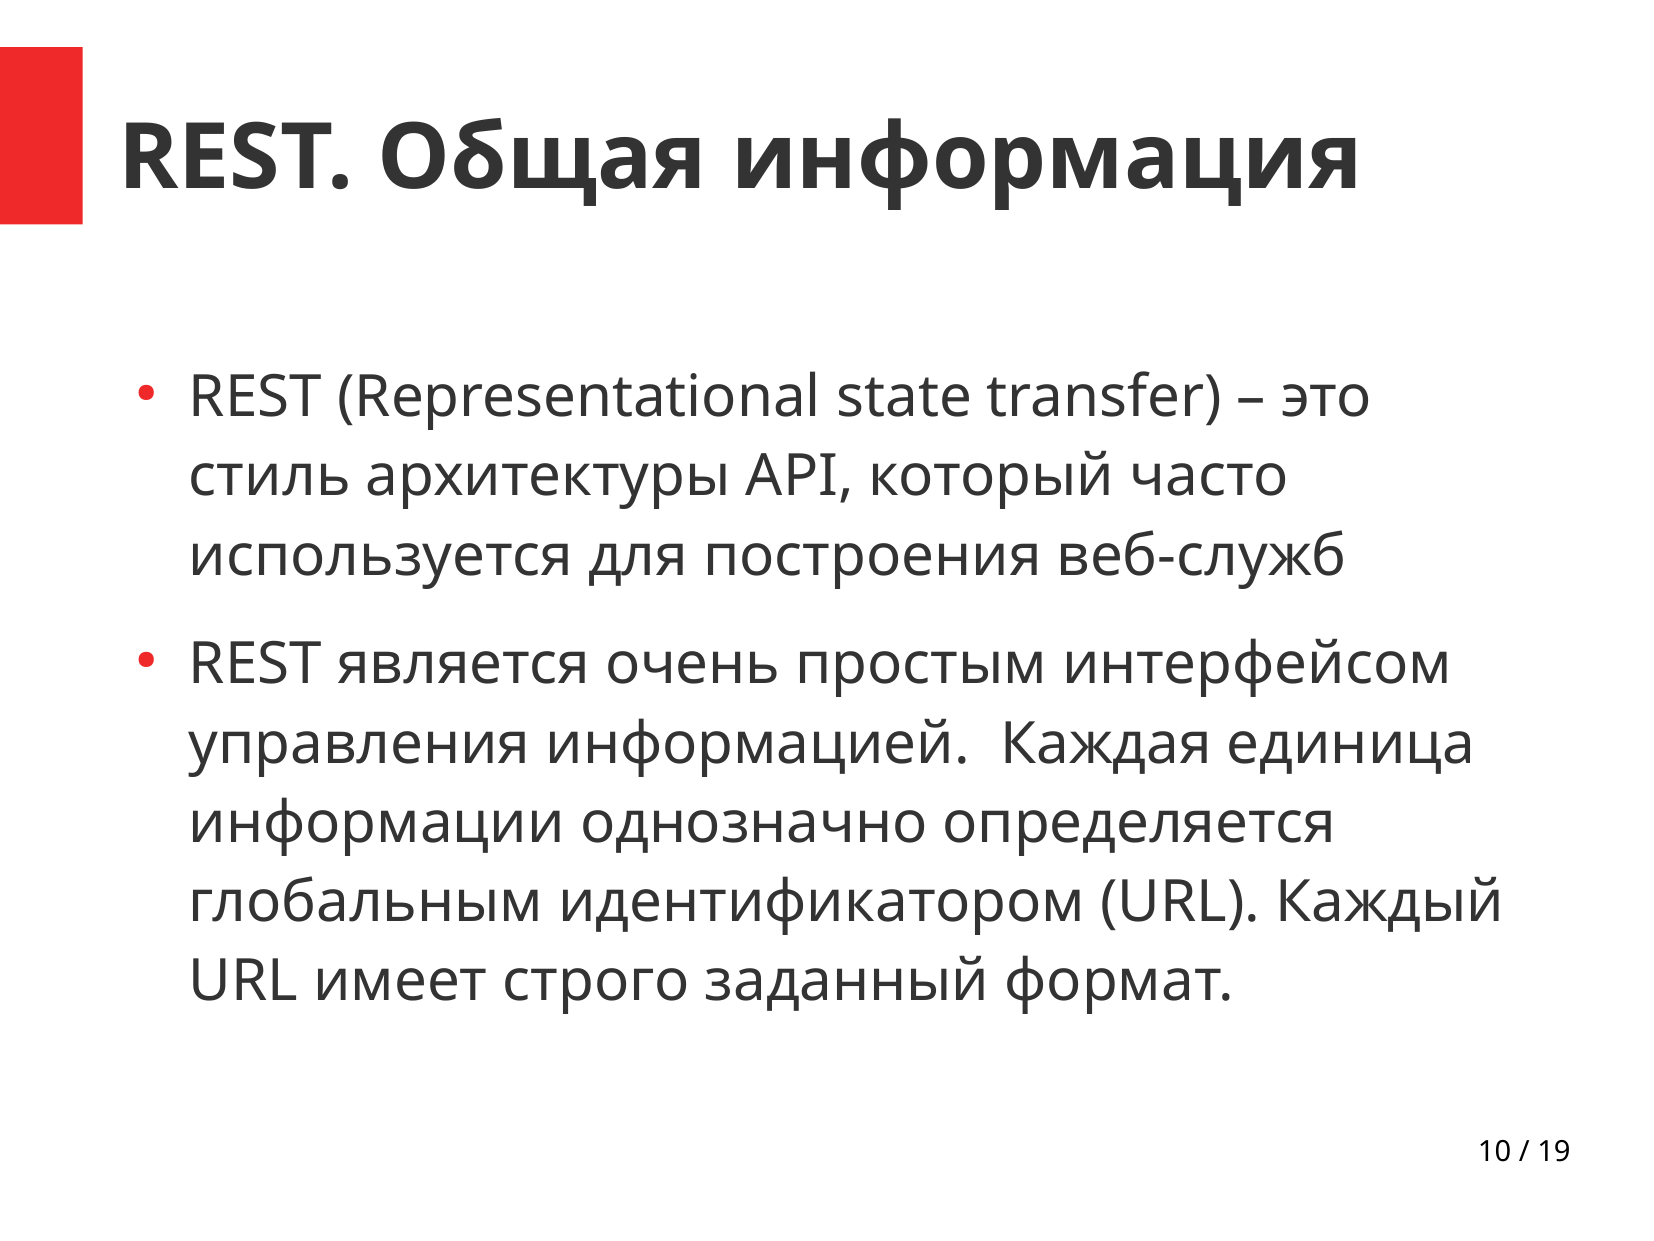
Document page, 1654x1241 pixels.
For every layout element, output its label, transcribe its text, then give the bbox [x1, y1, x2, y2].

list REST (Representational state transfer) – это стиль архитектуры API, который часто используется для построения веб-служб REST является очень простым интерфейсом управления информацией. Каждая единица информации однозначно определяется глобальным идентификатором (URL). Каждый URL имеет строго заданный формат. [118, 354, 1536, 1074]
title REST. Общая информация [118, 49, 1571, 257]
